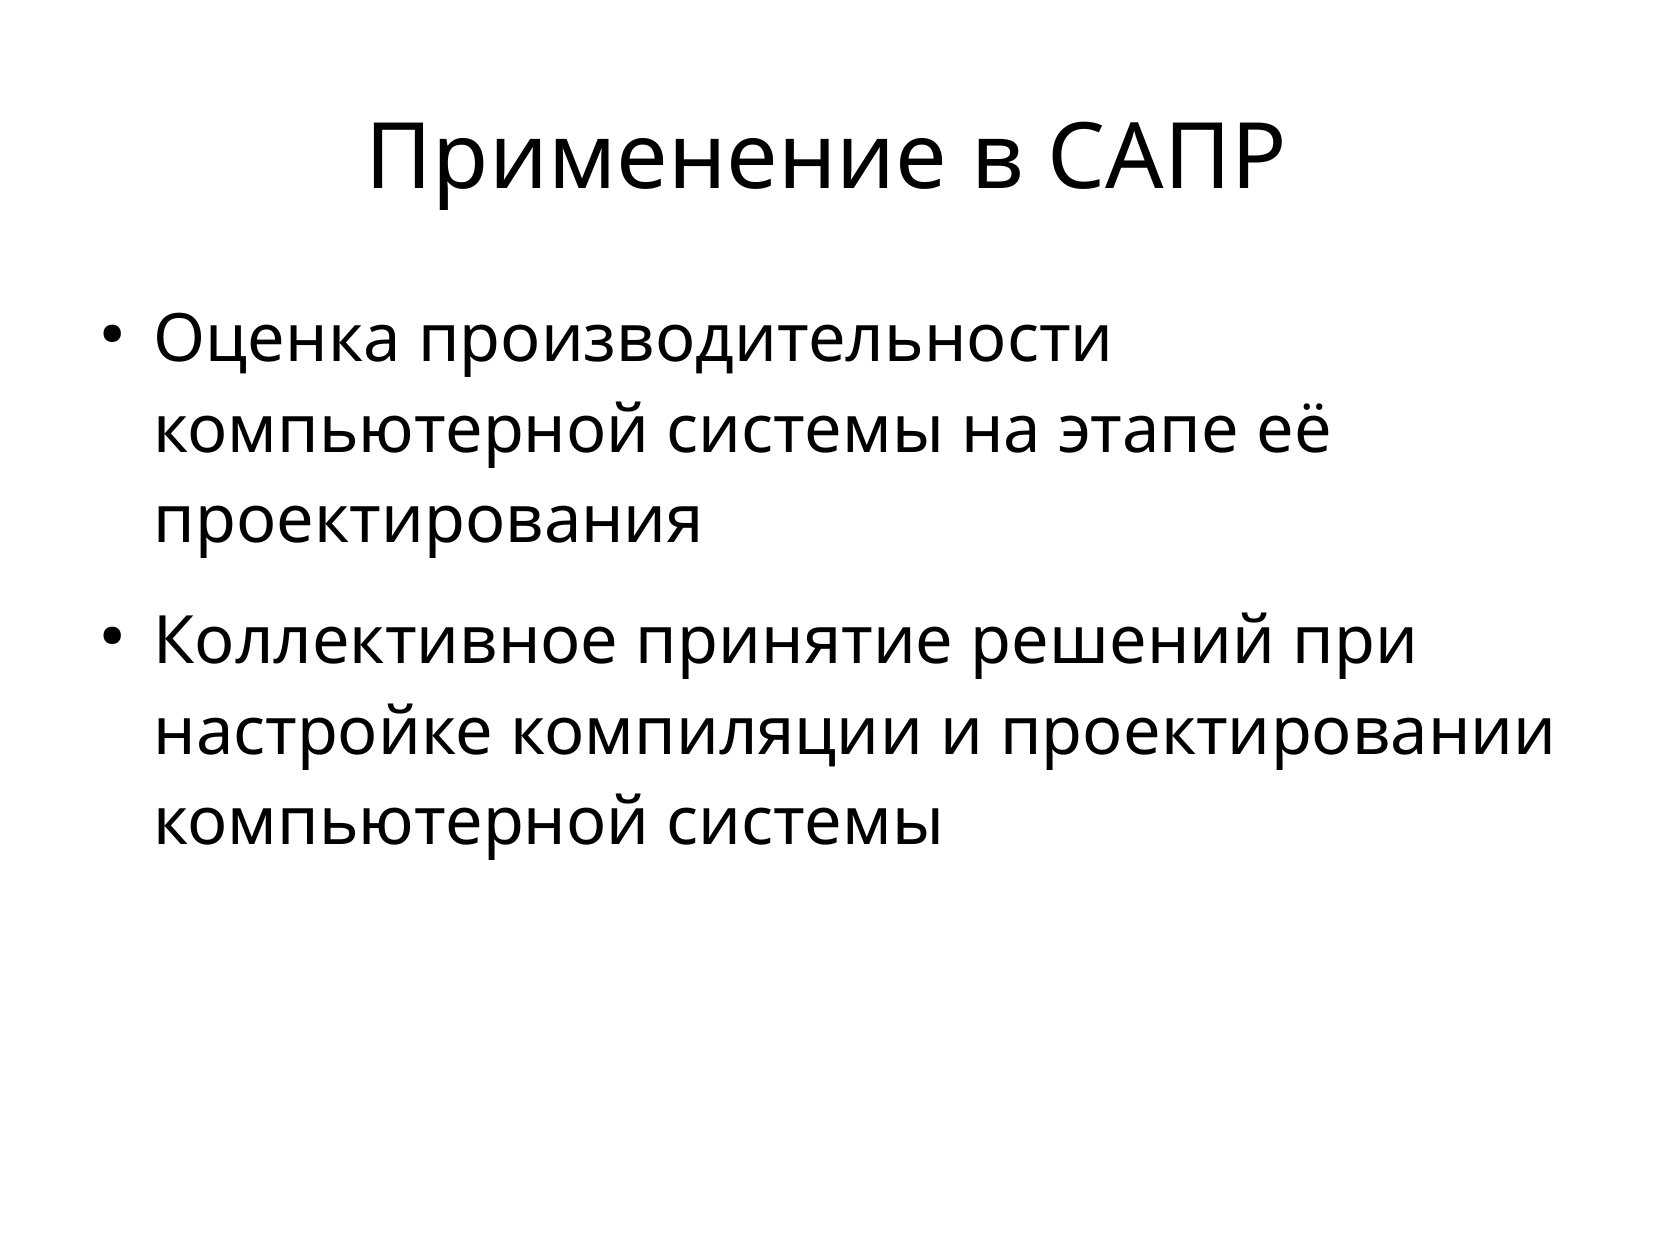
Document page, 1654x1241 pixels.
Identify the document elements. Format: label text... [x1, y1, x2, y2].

title Применение в САПР [82, 49, 1571, 257]
list Оценка производительности компьютерной системы на этапе её проектирования Коллективное принятие решений при настройке компиляции и проектировании компьютерной системы [82, 290, 1571, 1010]
